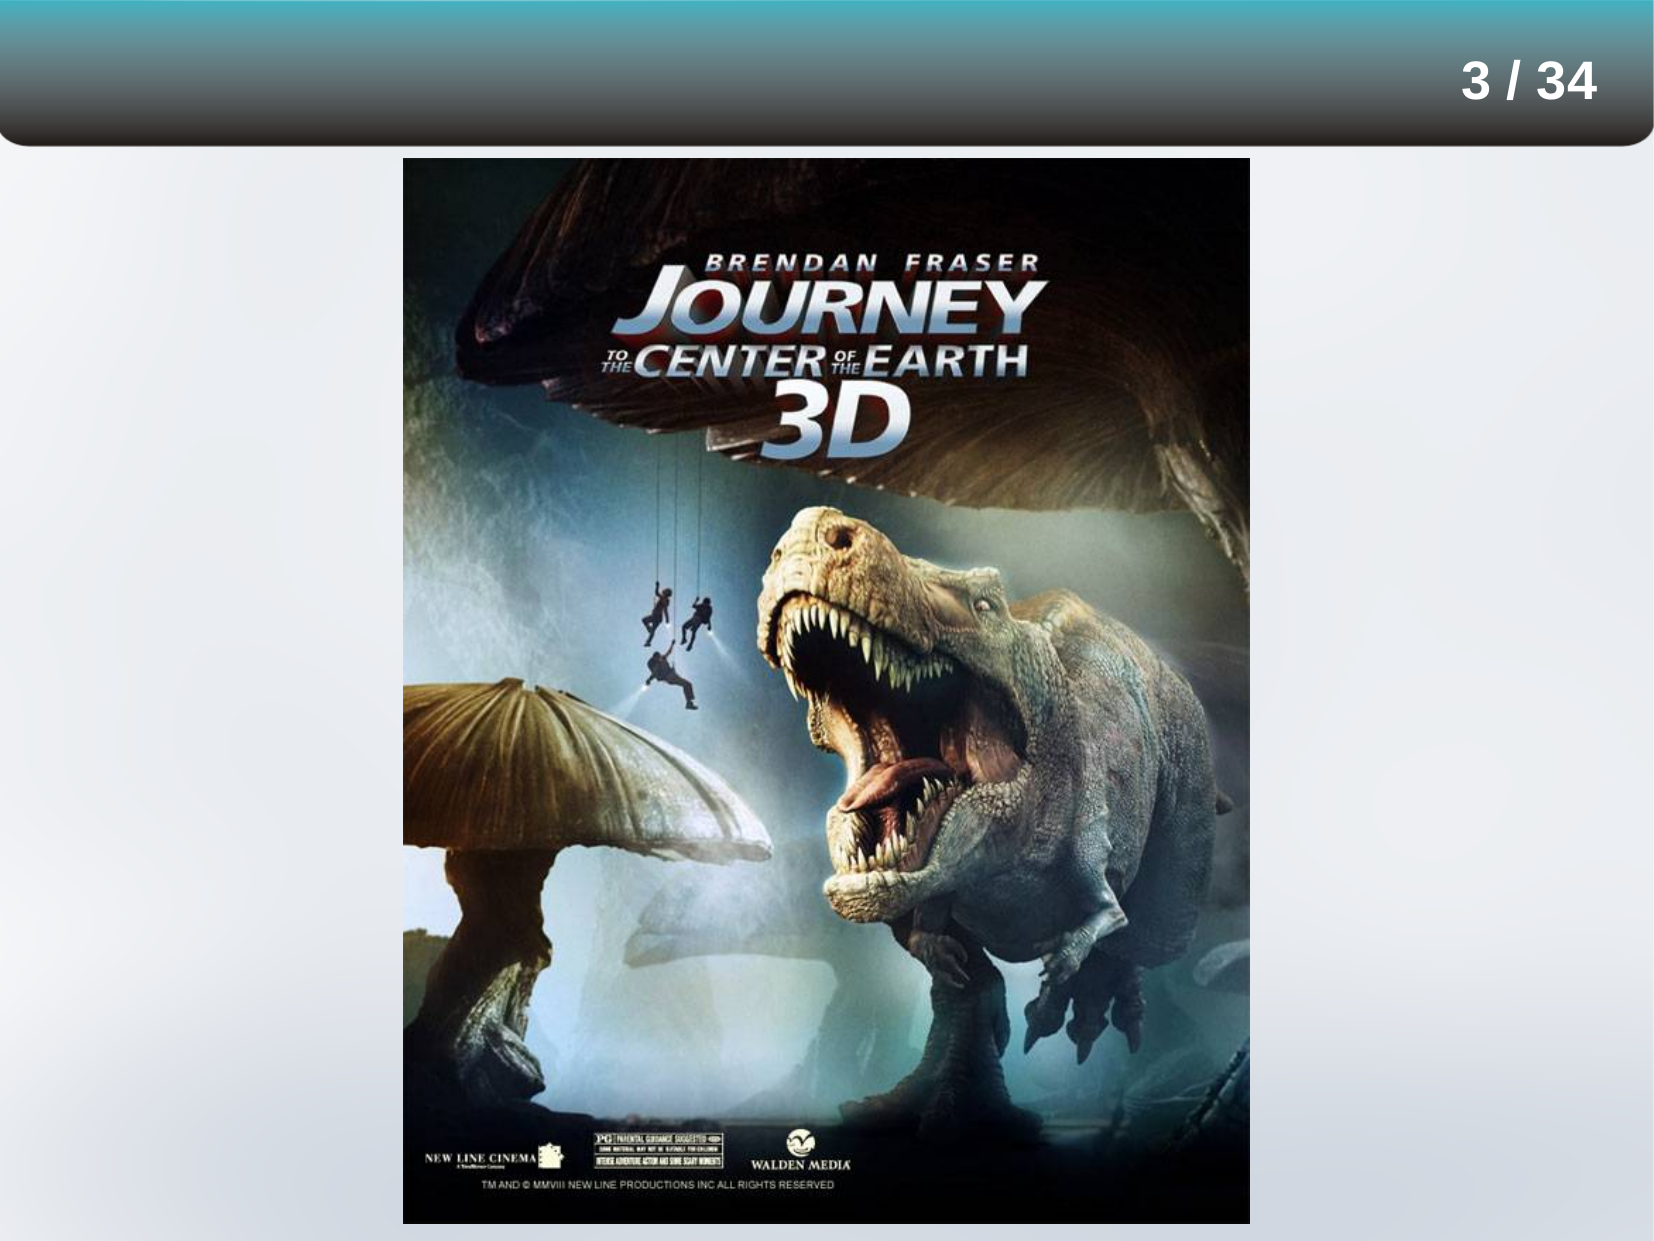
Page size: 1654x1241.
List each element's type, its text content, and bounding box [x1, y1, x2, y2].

picture [0, 0, 1654, 1241]
text_box <номер> / 34 [1446, 42, 1654, 179]
